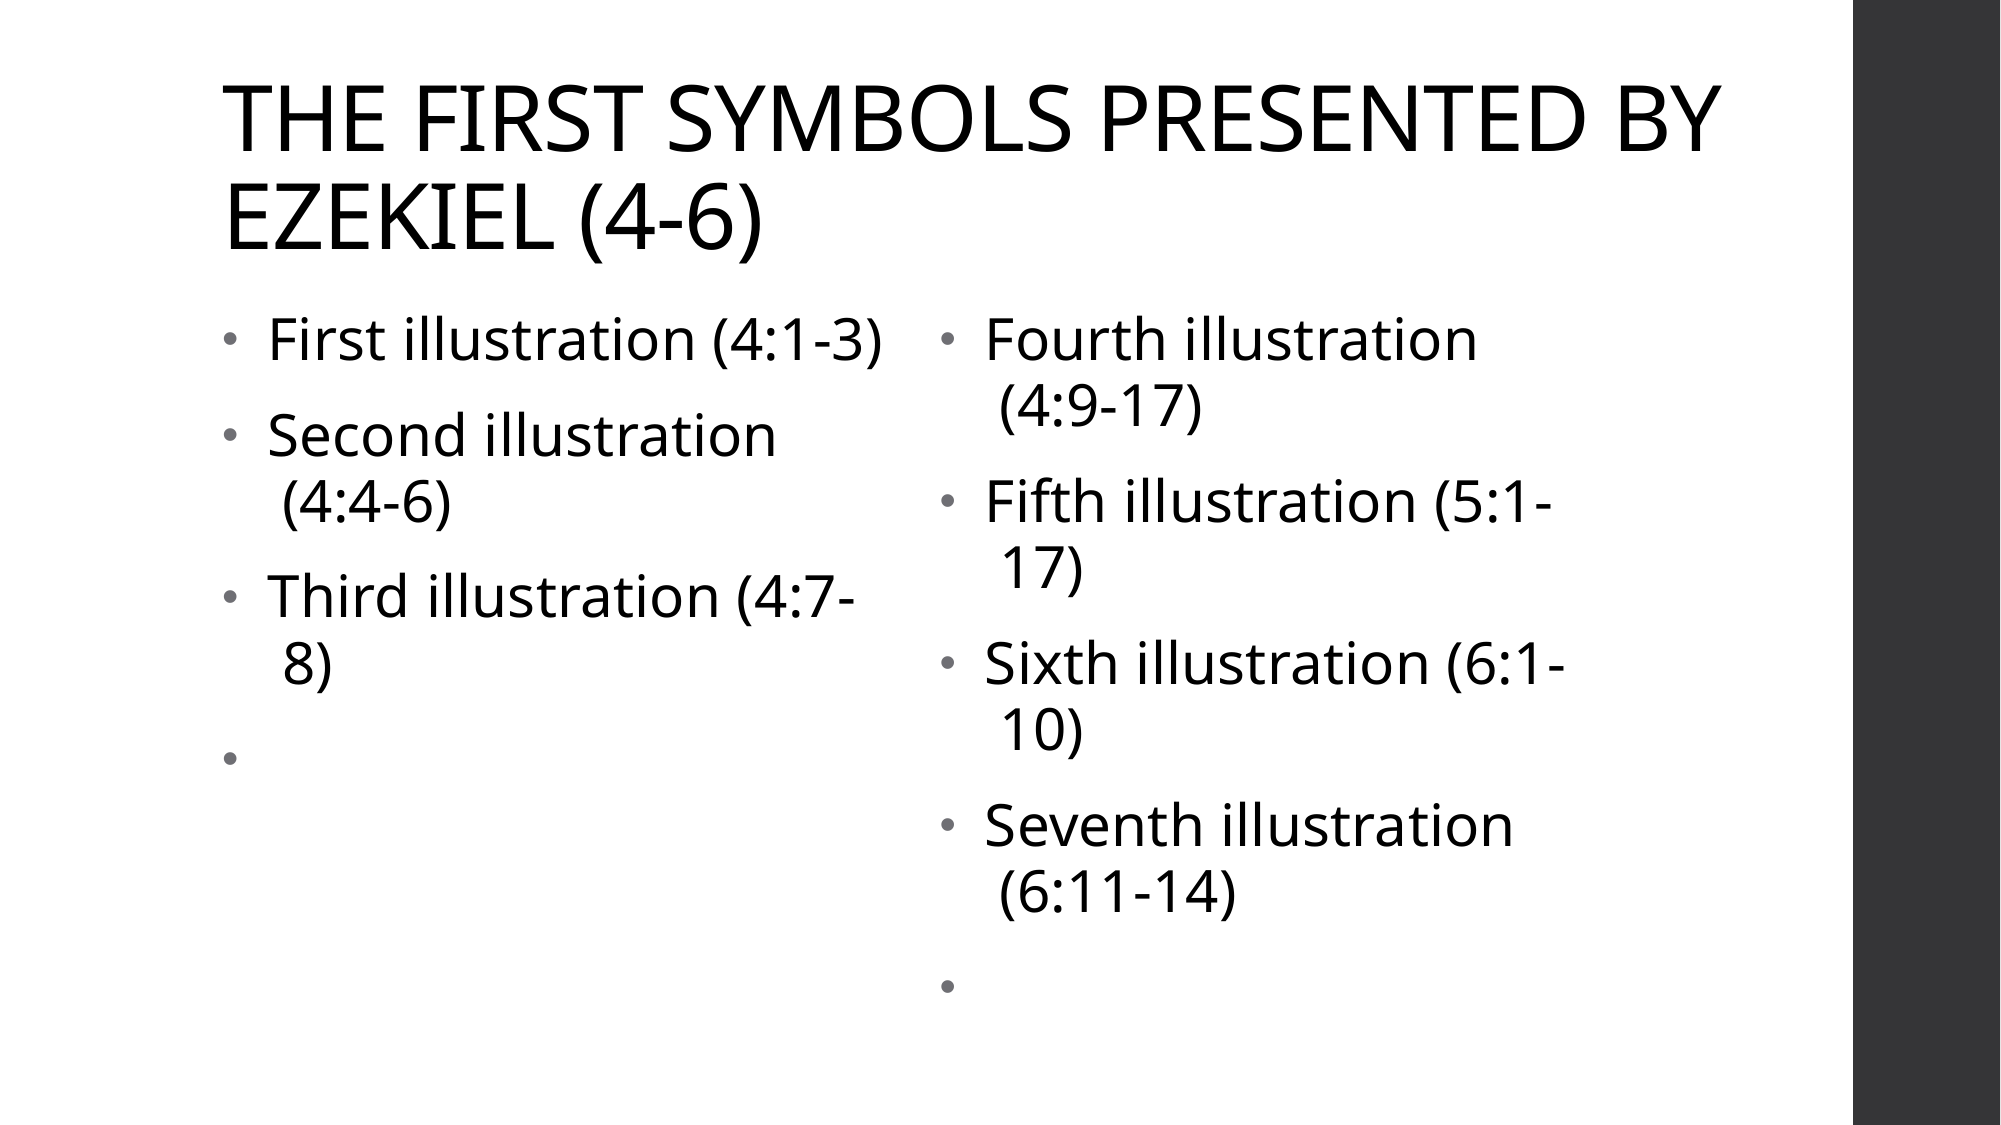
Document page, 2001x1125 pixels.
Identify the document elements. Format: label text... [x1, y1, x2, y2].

list First illustration (4:1-3) Second illustration (4:4-6) Third illustration (4:7-8) [207, 299, 900, 1014]
list Fourth illustration (4:9-17) Fifth illustration (5:1-17) Sixth illustration (6:1-10) Seventh illustration (6:11-14) [924, 299, 1617, 1014]
title THE FIRST SYMBOLS PRESENTED BY EZEKIEL (4-6) [206, 60, 1797, 278]
